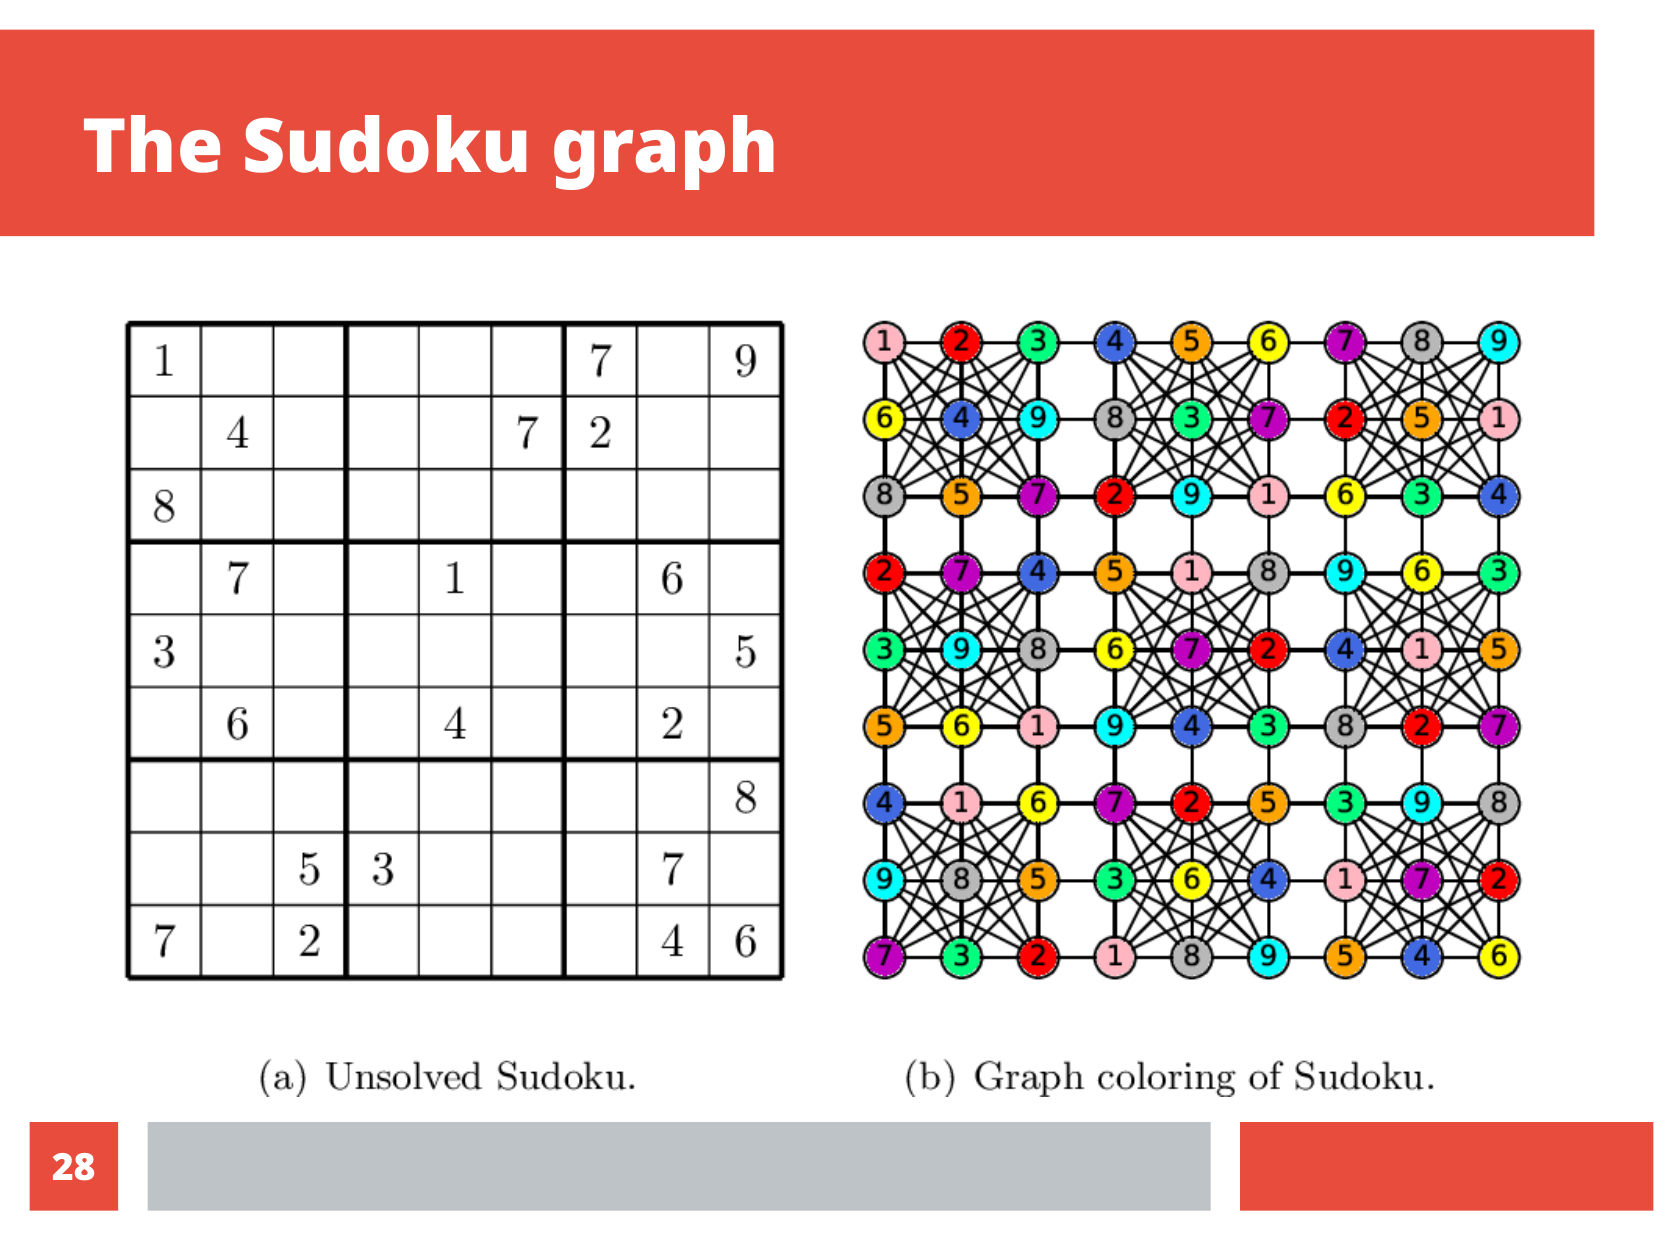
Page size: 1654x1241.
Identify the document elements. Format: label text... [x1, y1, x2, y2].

picture [123, 318, 1524, 1097]
title The Sudoku graph [82, 47, 1619, 195]
